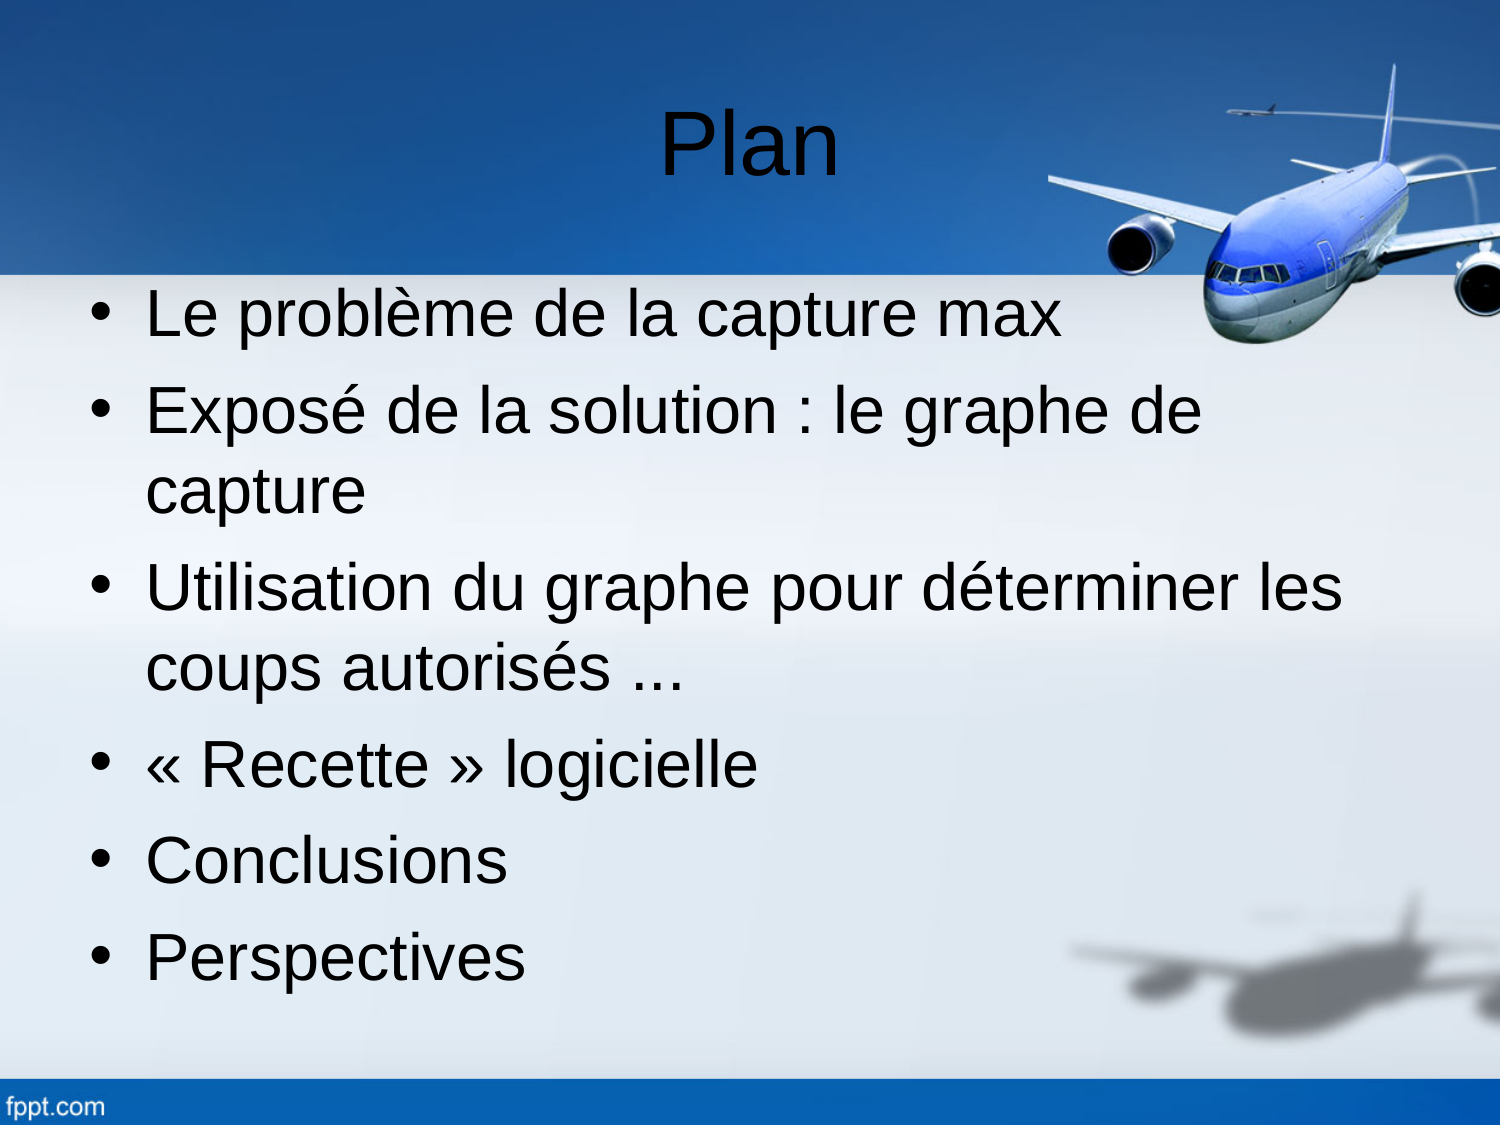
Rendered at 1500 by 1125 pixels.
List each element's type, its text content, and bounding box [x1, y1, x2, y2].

list Le problème de la capture max Exposé de la solution : le graphe de capture Utilisation du graphe pour déterminer les coups autorisés ... « Recette » logicielle Conclusions Perspectives [75, 262, 1426, 1005]
picture [0, 0, 1500, 1125]
title Plan [75, 45, 1426, 233]
